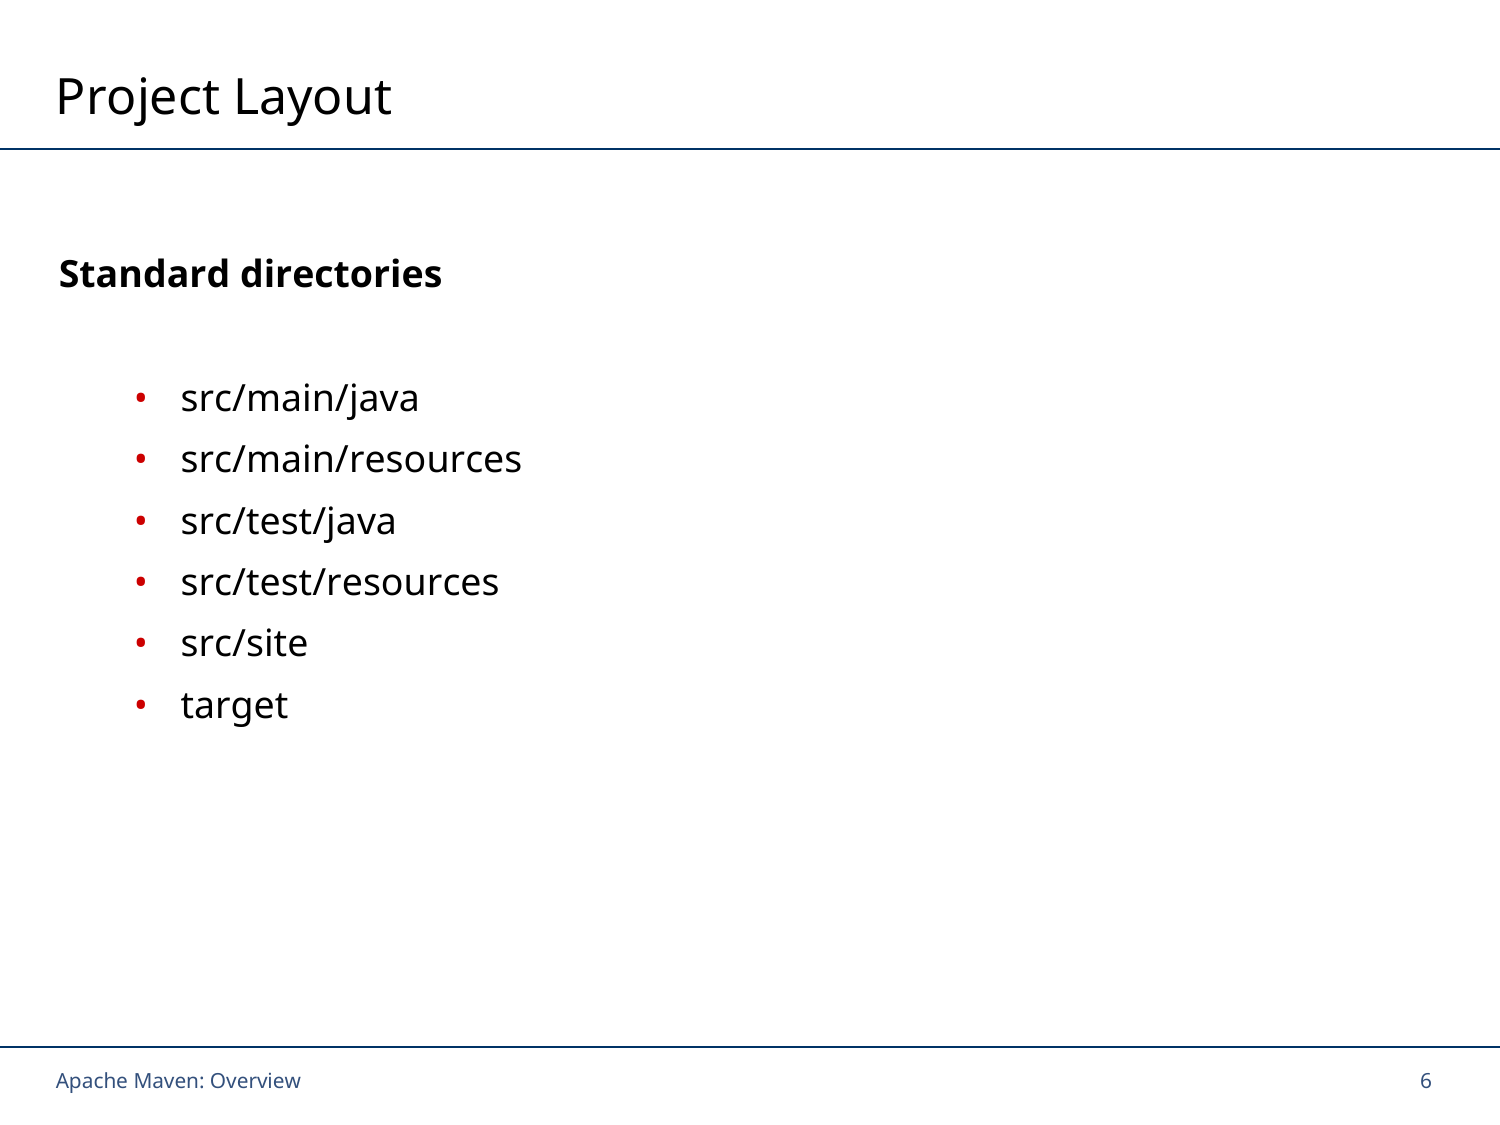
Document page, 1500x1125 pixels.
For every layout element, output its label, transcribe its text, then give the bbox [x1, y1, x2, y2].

list Standard directories src/main/java src/main/resources src/test/java src/test/resources src/site target [44, 177, 1450, 1040]
title Project Layout [41, 0, 1016, 138]
